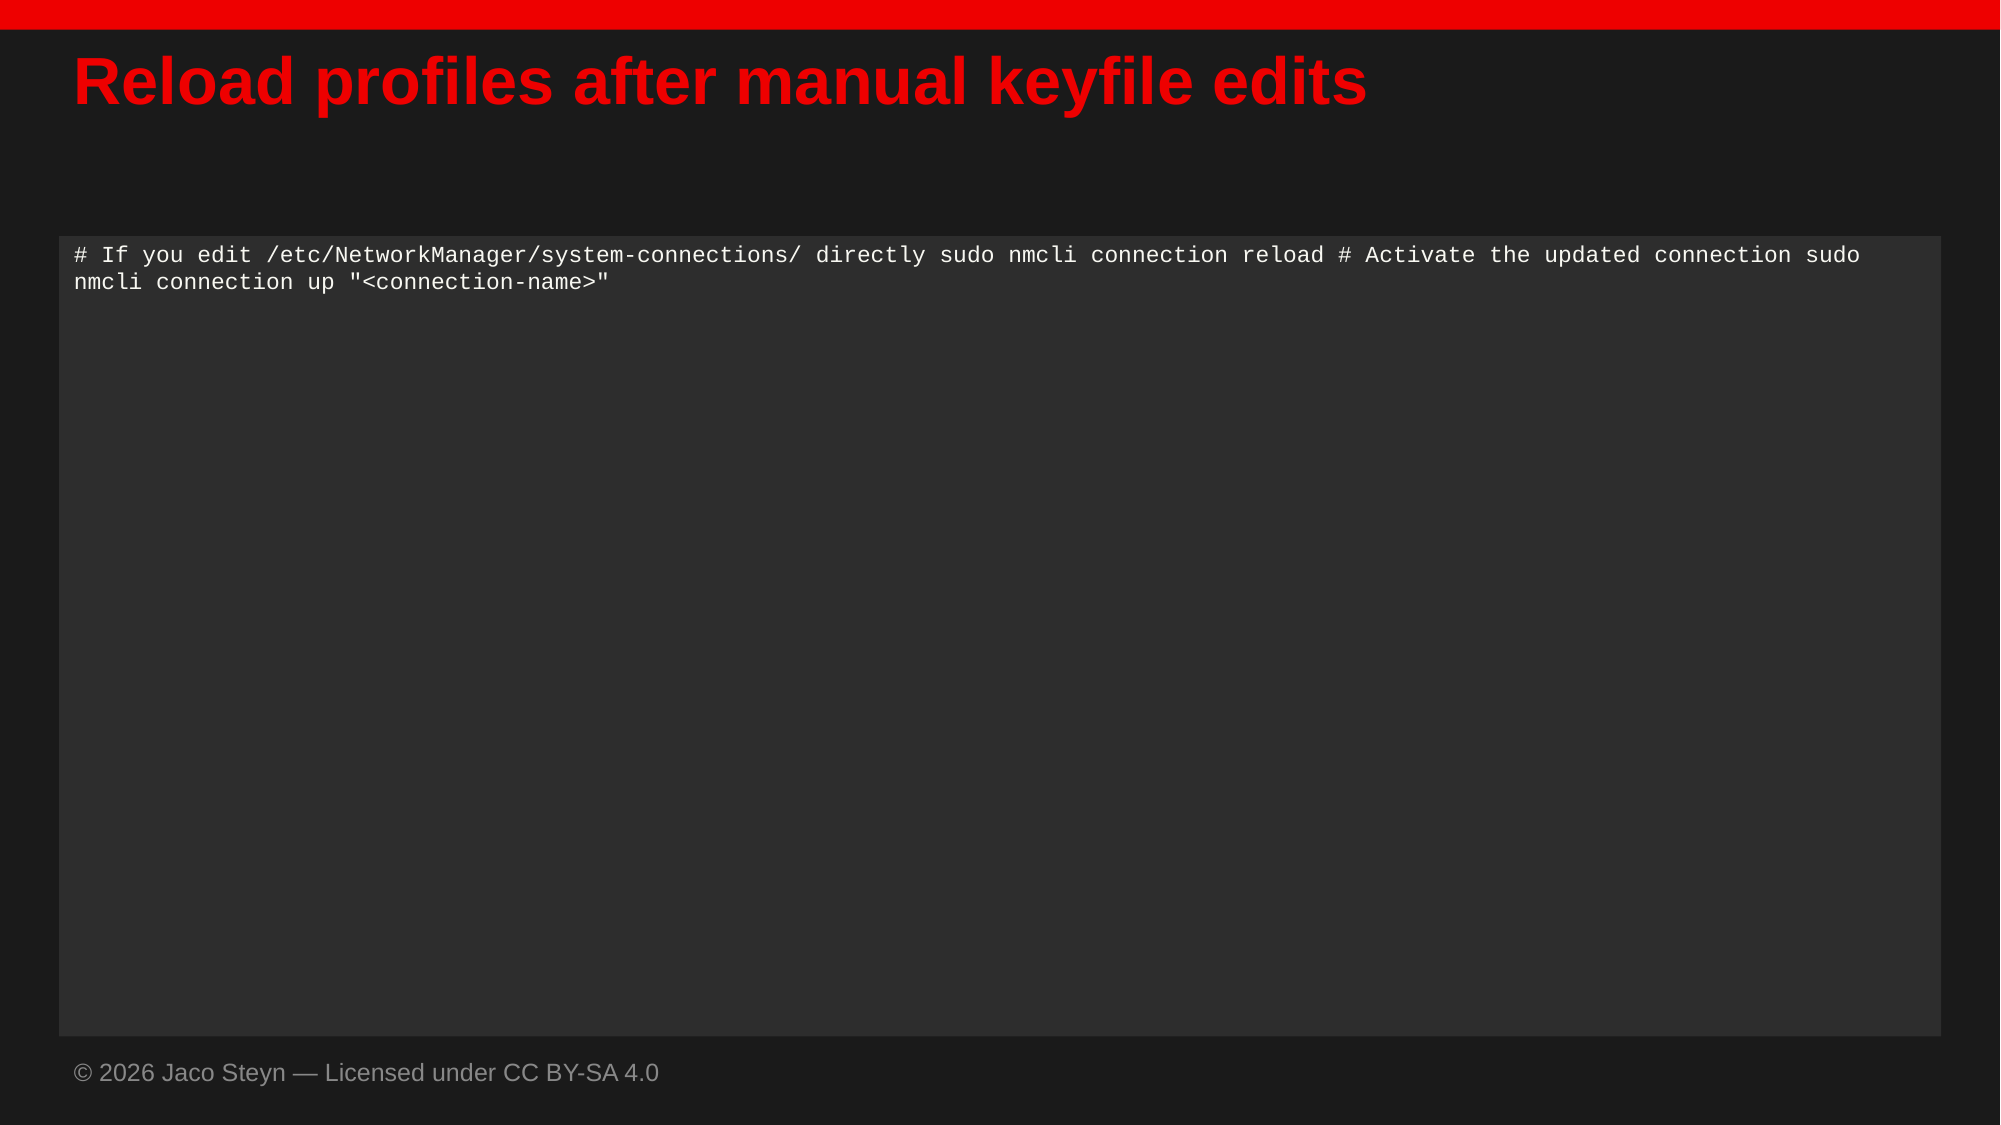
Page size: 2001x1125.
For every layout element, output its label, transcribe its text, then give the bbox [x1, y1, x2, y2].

text_box Reload profiles after manual keyfile edits [59, 36, 1942, 208]
text_box [0, 0, 2001, 30]
text_box © 2026 Jaco Steyn — Licensed under CC BY-SA 4.0 [59, 1051, 1942, 1093]
text_box # If you edit /etc/NetworkManager/system-connections/ directly sudo nmcli connection reload # Activate the updated connection sudo nmcli connection up "<connection-name>" [59, 236, 1942, 1037]
